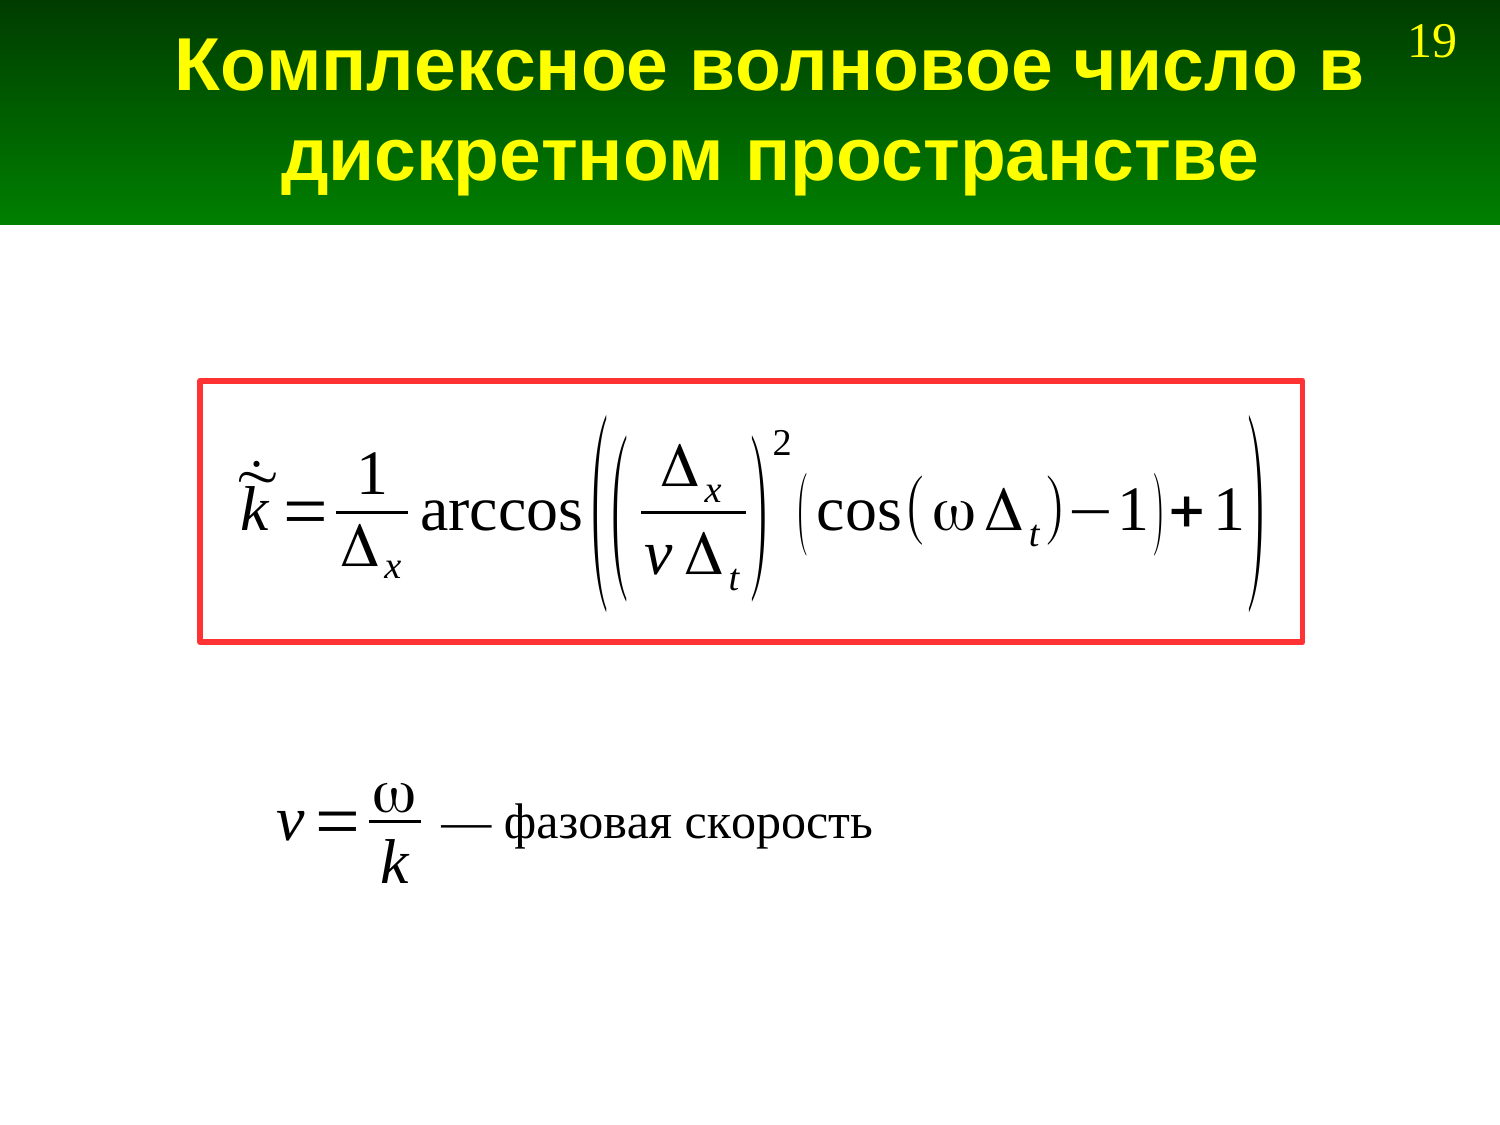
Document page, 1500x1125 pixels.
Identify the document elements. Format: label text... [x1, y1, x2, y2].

chart [260, 780, 439, 897]
text_box — фазовая скорость [439, 780, 888, 856]
chart [216, 411, 1284, 616]
title Комплексное волновое число в дискретном пространстве [100, 7, 1441, 204]
